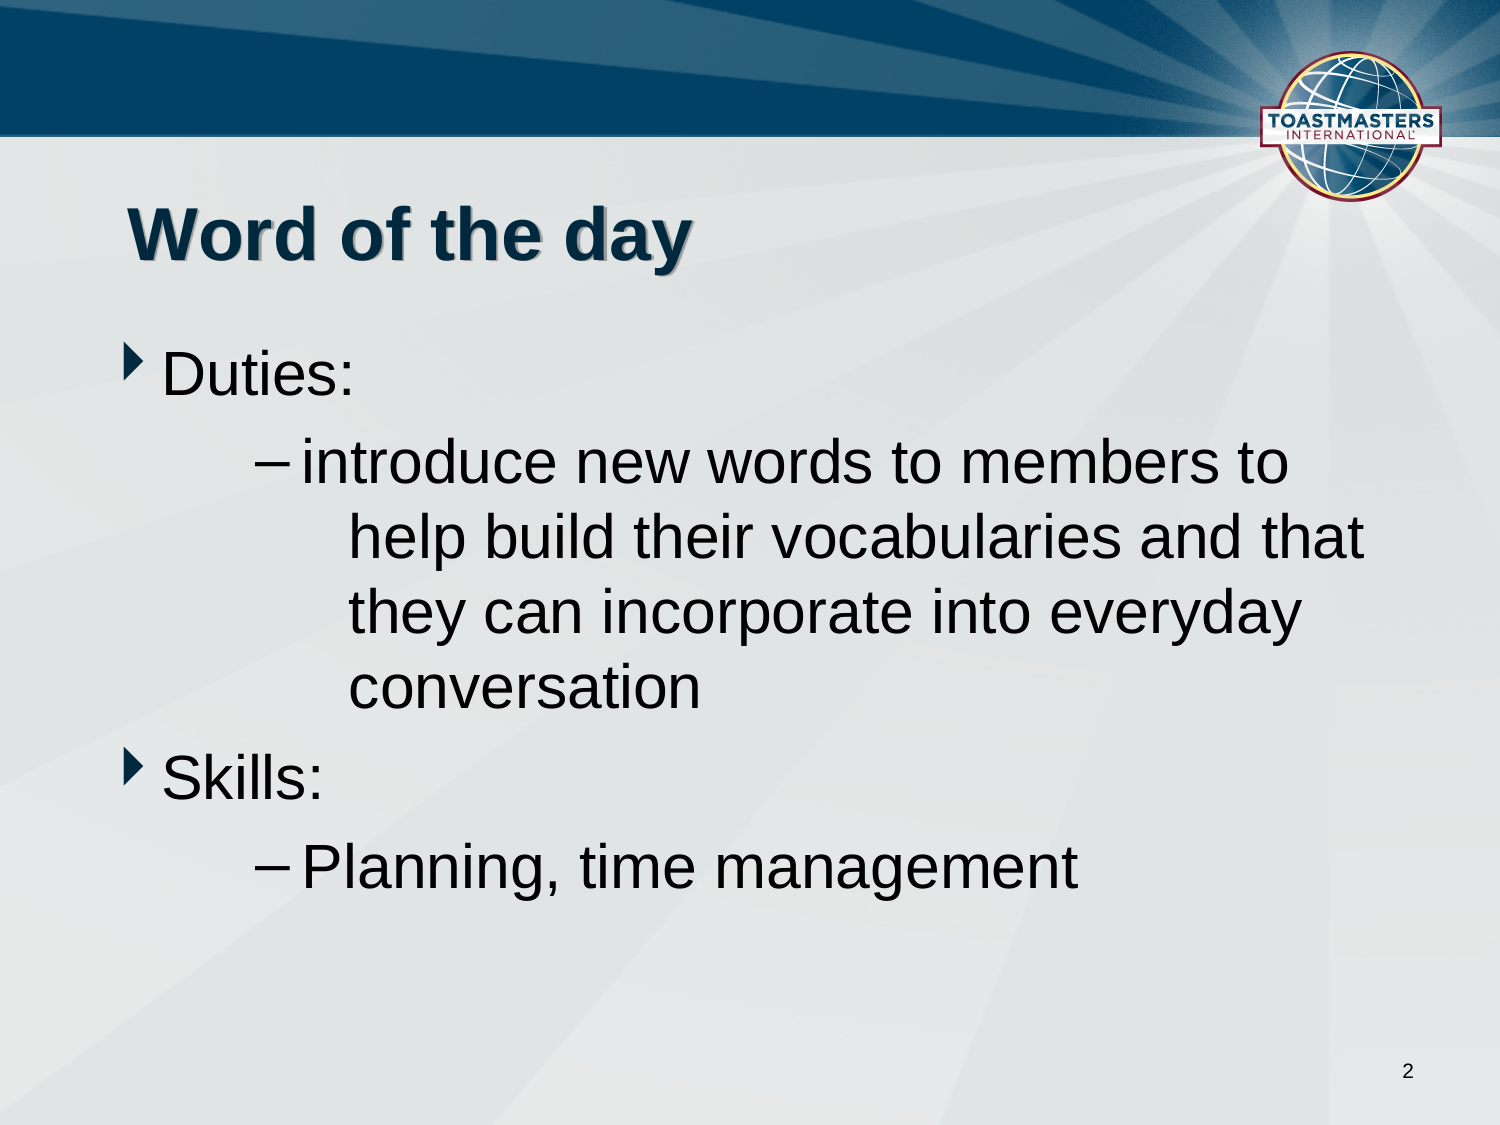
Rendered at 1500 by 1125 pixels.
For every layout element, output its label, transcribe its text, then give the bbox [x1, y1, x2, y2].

list Duties: introduce new words to members to help build their vocabularies and that they can incorporate into everyday conversation Skills: Planning, time management [90, 324, 1411, 1038]
text_box 2 [1387, 1050, 1428, 1091]
title Word of the day [112, 149, 1388, 325]
picture [0, 0, 1500, 1125]
